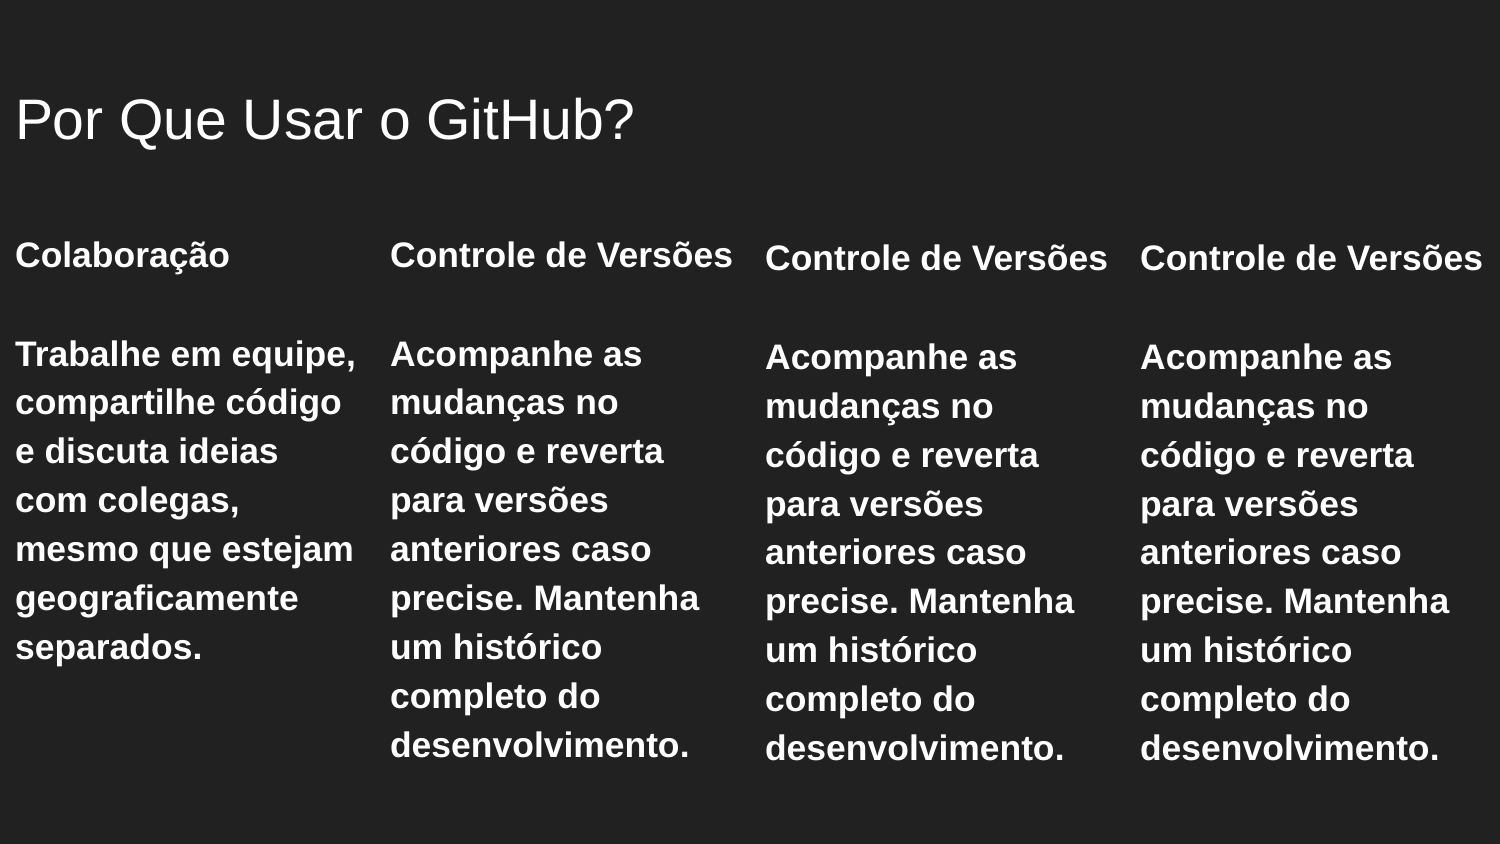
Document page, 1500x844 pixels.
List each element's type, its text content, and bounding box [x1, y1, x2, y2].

text_box Controle de Versões Acompanhe as mudanças no código e reverta para versões anteriores caso precise. Mantenha um histórico completo do desenvolvimento. [1124, 213, 1500, 844]
text_box Colaboração Trabalhe em equipe, compartilhe código e discuta ideias com colegas, mesmo que estejam geograficamente separados. [0, 210, 374, 841]
text_box Controle de Versões Acompanhe as mudanças no código e reverta para versões anteriores caso precise. Mantenha um histórico completo do desenvolvimento. [749, 213, 1124, 844]
text_box Controle de Versões Acompanhe as mudanças no código e reverta para versões anteriores caso precise. Mantenha um histórico completo do desenvolvimento. [374, 210, 750, 841]
title Por Que Usar o GitHub? [0, 72, 1398, 167]
